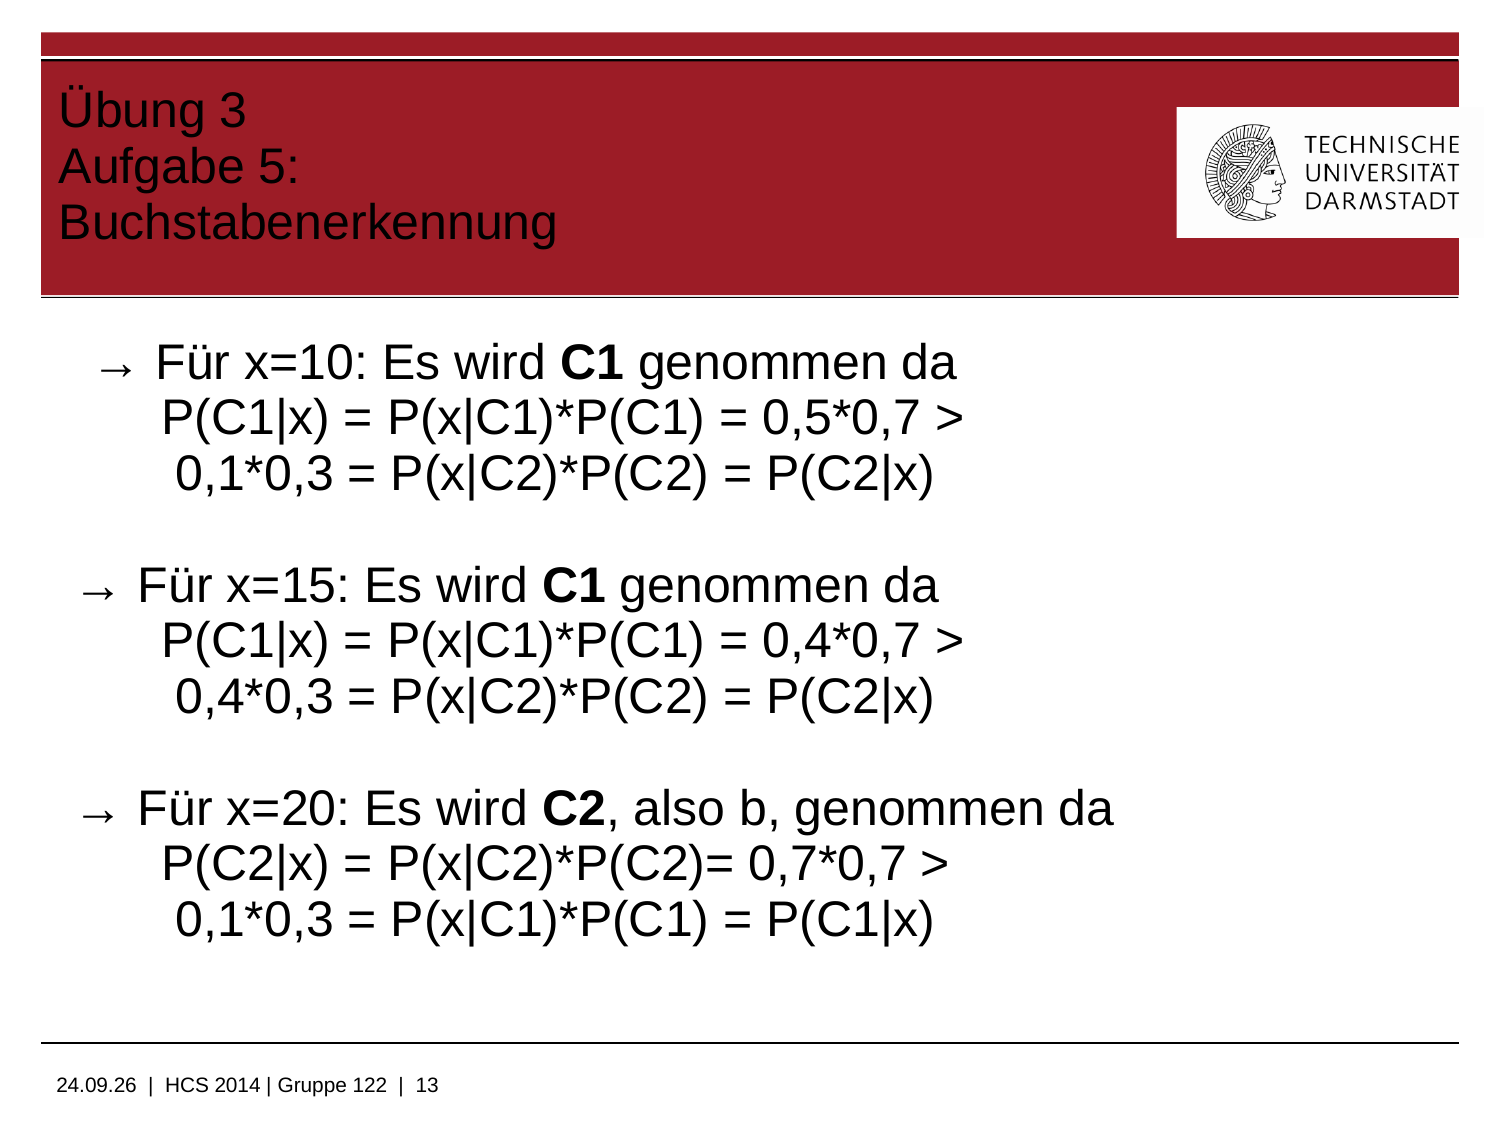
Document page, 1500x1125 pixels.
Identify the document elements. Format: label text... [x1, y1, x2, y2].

text_box → Für x=10: Es wird C1 genommen da P(C1|x) = P(x|C1)*P(C1) = 0,5*0,7 > 0,1*0,3 = P(x|C2)*P(C2) = P(C2|x) → Für x=15: Es wird C1 genommen da P(C1|x) = P(x|C1)*P(C1) = 0,4*0,7 > 0,4*0,3 = P(x|C2)*P(C2) = P(C2|x) → Für x=20: Es wird C2, also b, genommen da P(C2|x) = P(x|C2)*P(C2)= 0,7*0,7 > 0,1*0,3 = P(x|C1)*P(C1) = P(C1|x) [59, 326, 1408, 1125]
title Übung 3 Aufgabe 5: Buchstabenerkennung [58, 82, 1149, 250]
picture [1176, 107, 1484, 238]
